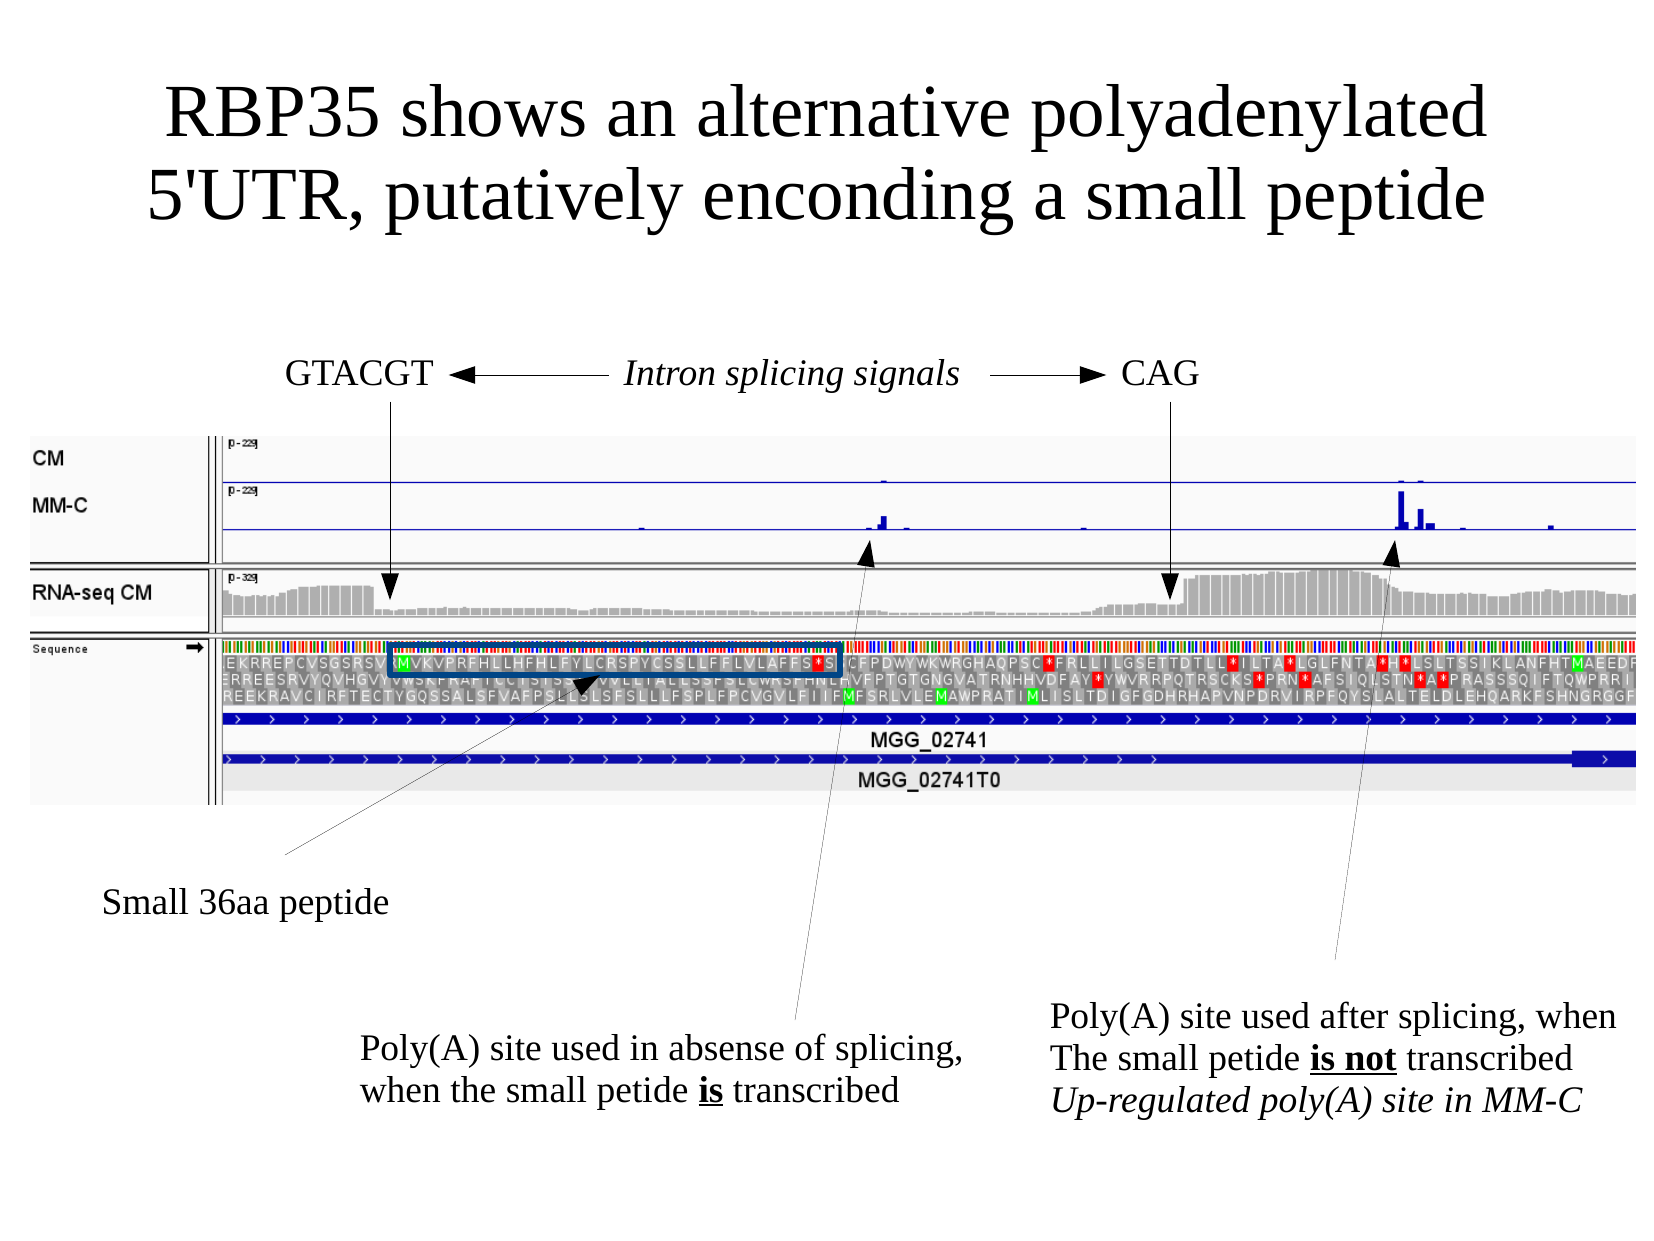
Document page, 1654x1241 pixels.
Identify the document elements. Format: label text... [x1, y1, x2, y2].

text_box Intron splicing signals [608, 345, 976, 402]
text_box Poly(A) site used in absense of splicing, when the small petide is transcribed [345, 1020, 989, 1202]
text_box CAG [1106, 345, 1216, 402]
text_box Poly(A) site used after splicing, when The small petide is not transcribed Up-regulated poly(A) site in MM-C [1035, 988, 1633, 1171]
picture [30, 436, 1636, 805]
title RBP35 shows an alternative polyadenylated 5'UTR, putatively enconding a small peptide [82, 49, 1571, 257]
text_box GTACGT [270, 345, 449, 402]
text_box Small 36aa peptide [86, 873, 406, 931]
text_box [390, 645, 841, 676]
